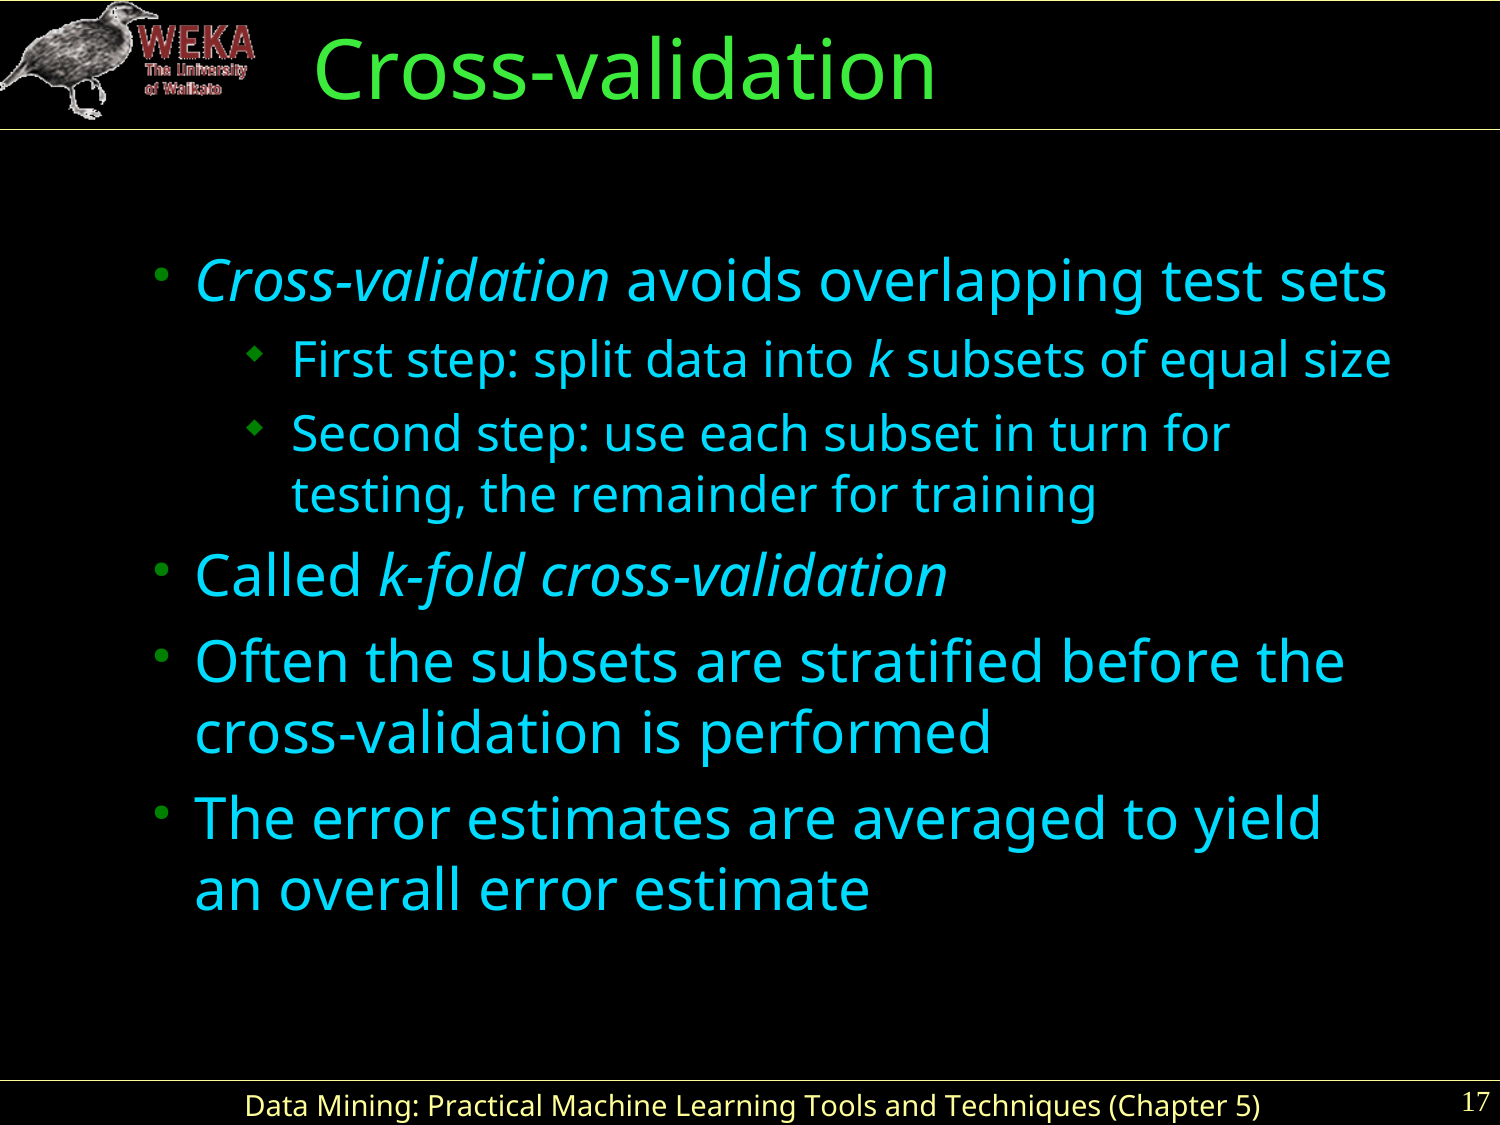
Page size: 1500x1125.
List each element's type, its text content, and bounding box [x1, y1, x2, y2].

picture [0, 1, 266, 129]
title Cross-validation [297, 0, 1500, 148]
text_box Cross-validation avoids overlapping test sets First step: split data into k subsets of equal size Second step: use each subset in turn for testing, the remainder for training Called k-fold cross-validation Often the subsets are stratified before the cross-validation is performed The error estimates are averaged to yield an overall error estimate [137, 237, 1413, 913]
